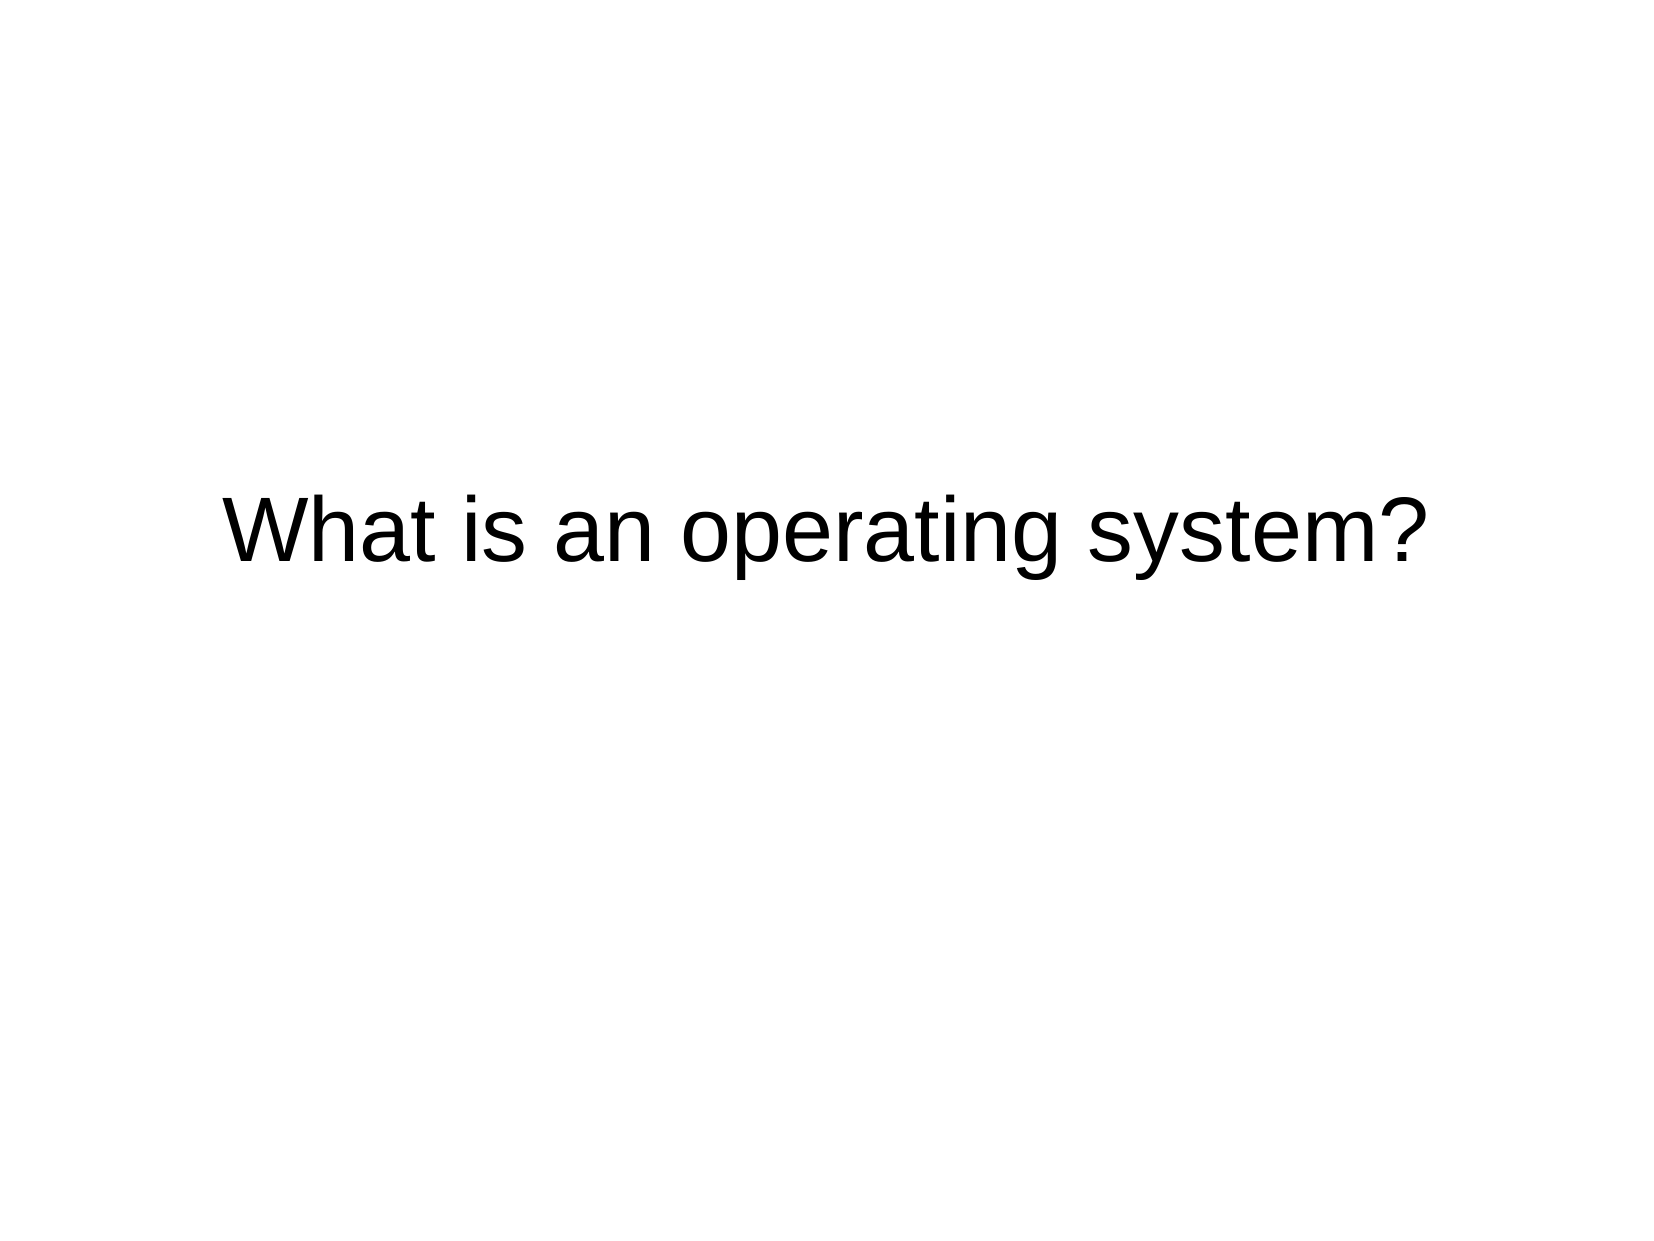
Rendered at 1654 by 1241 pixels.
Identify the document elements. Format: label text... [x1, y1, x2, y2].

subtitle What is an operating system? [82, 49, 1571, 1010]
